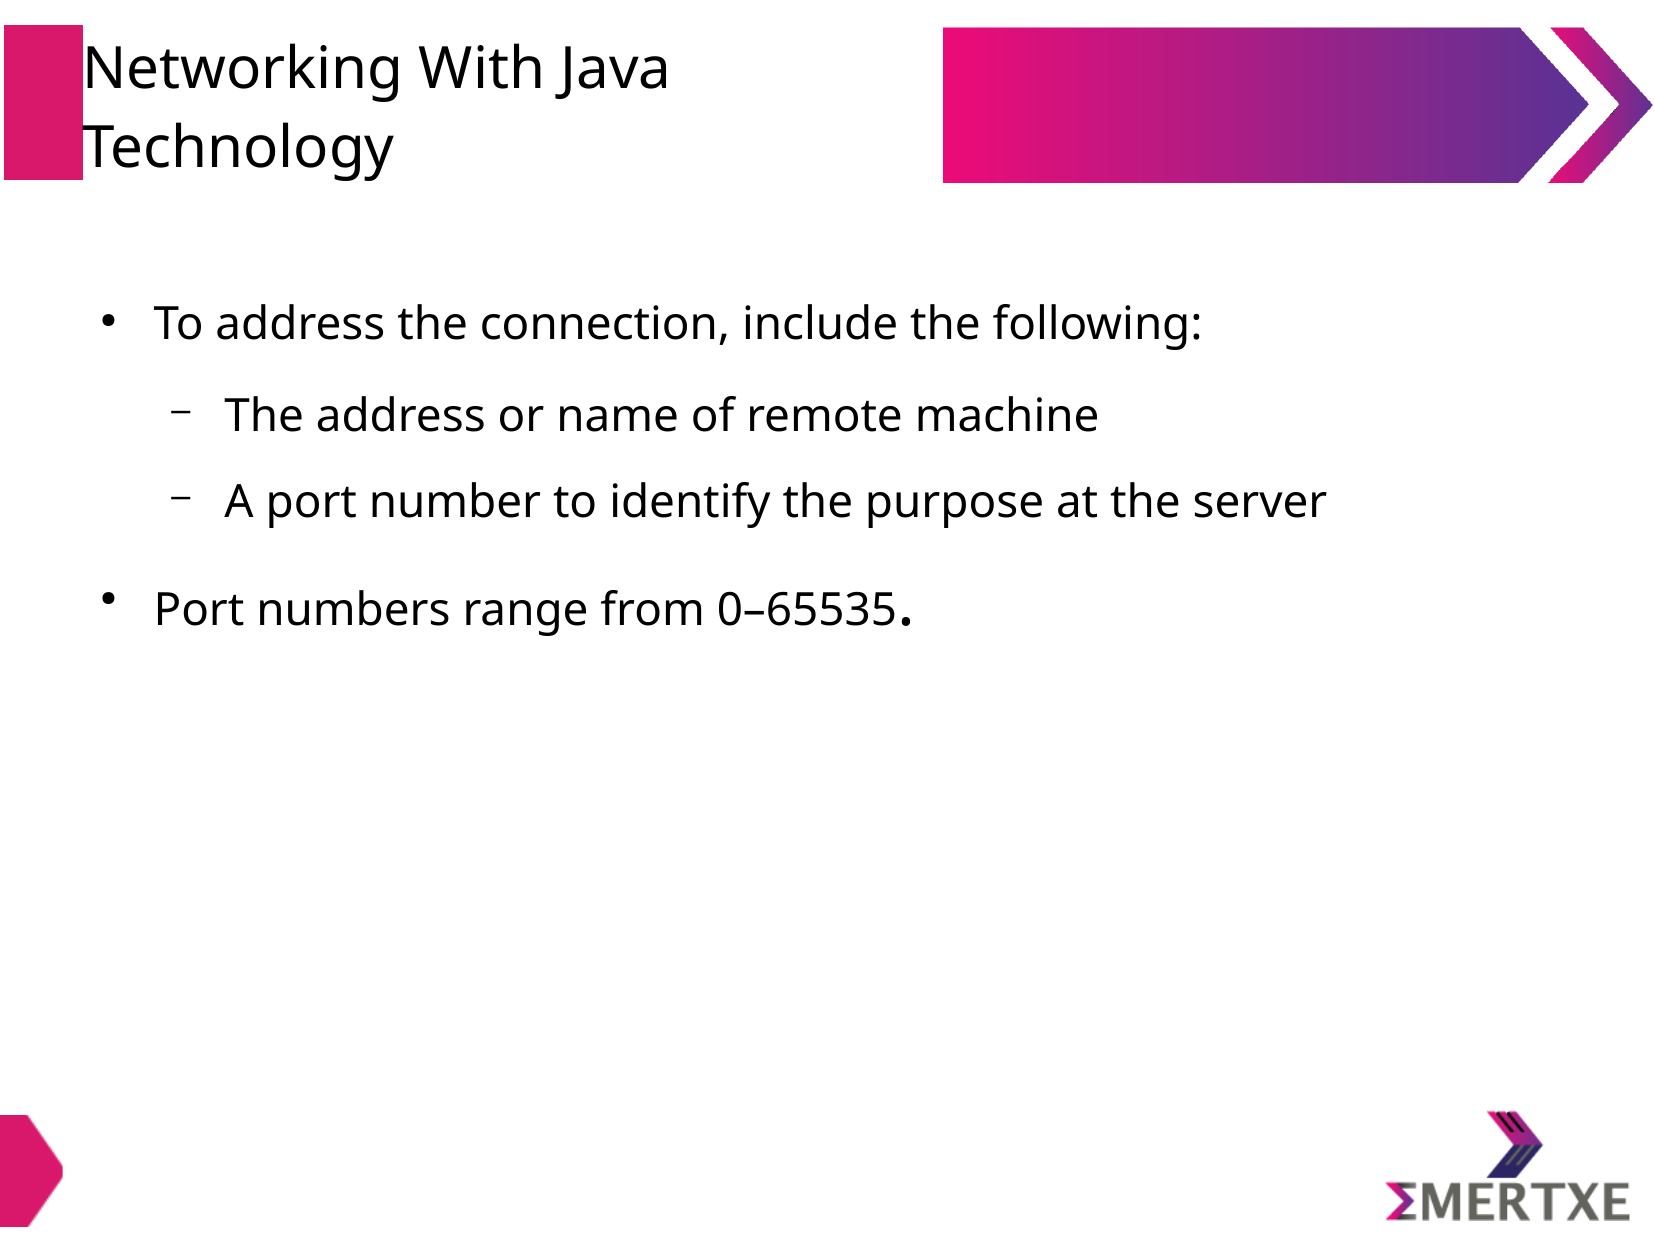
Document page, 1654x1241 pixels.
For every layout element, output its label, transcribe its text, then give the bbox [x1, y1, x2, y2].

picture [1385, 1107, 1631, 1221]
list To address the connection, include the following: The address or name of remote machine A port number to identify the purpose at the server Port numbers range from 0–65535. [82, 290, 1571, 1010]
picture [1571, 27, 1653, 183]
title Networking With Java Technology [82, 2, 1571, 210]
